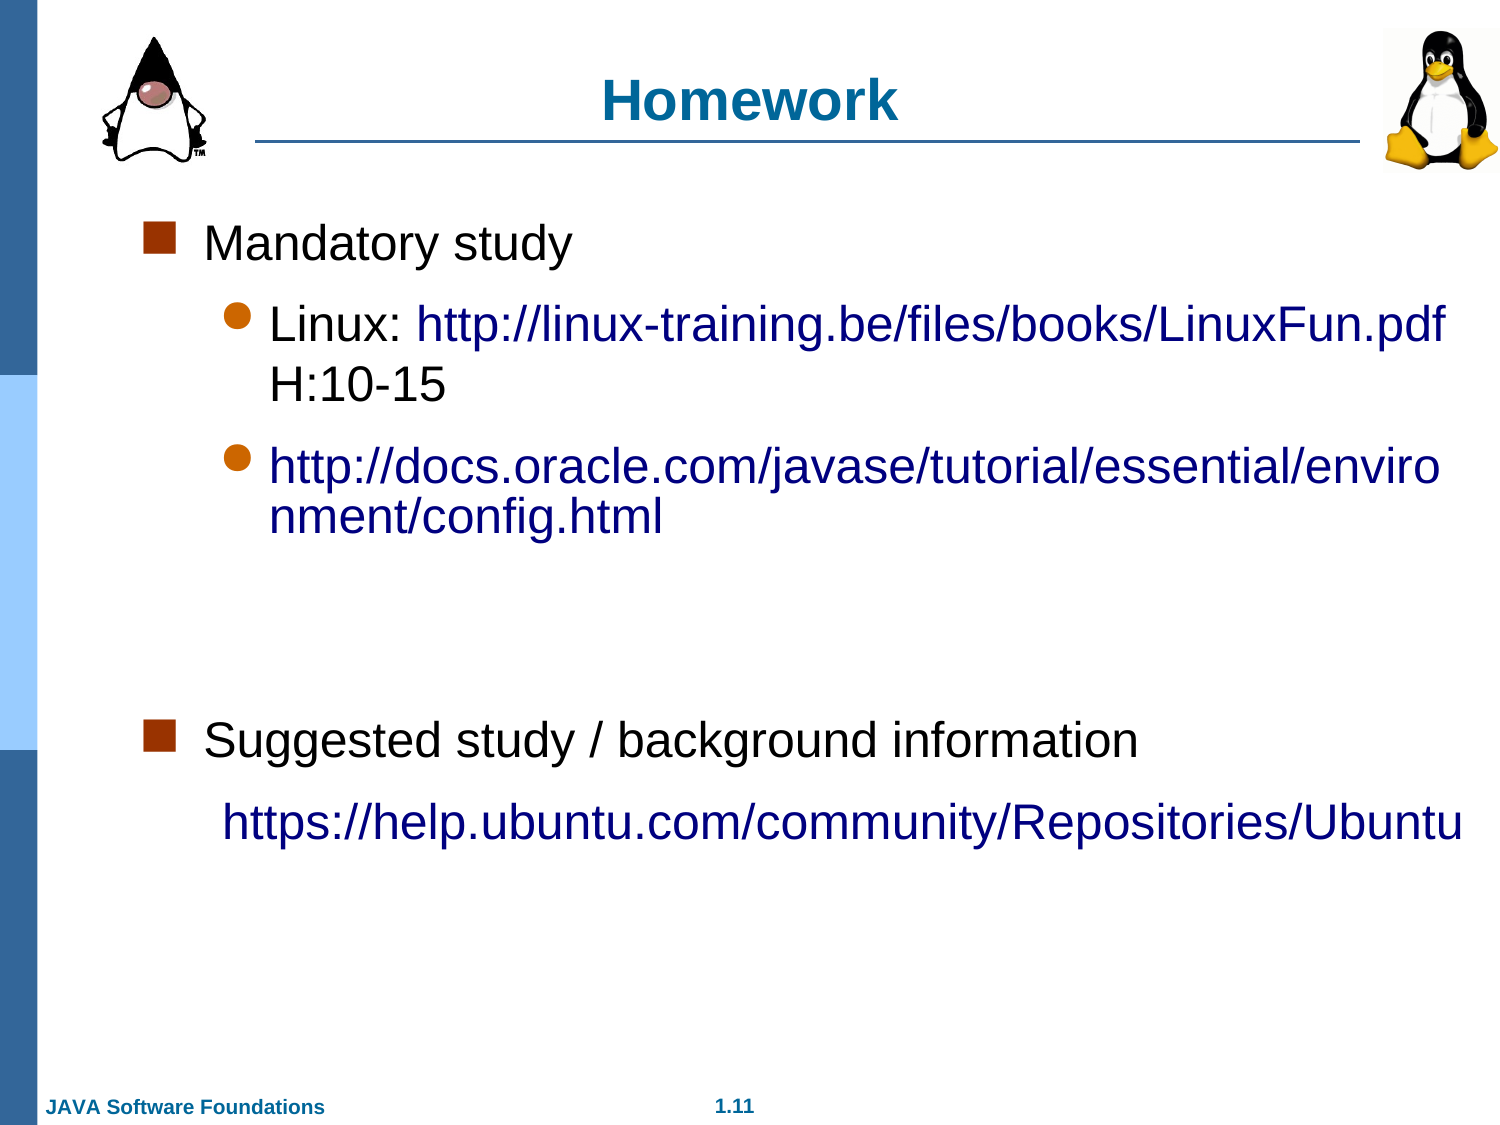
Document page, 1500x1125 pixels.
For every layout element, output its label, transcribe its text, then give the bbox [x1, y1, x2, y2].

picture [54, 0, 255, 200]
picture [1383, 28, 1500, 173]
title Homework [75, 45, 1426, 141]
list Mandatory study Linux: http://linux-training.be/files/books/LinuxFun.pdf H:10-15 http://docs.oracle.com/javase/tutorial/essential/environment/config.html Suggested study / background information https://help.ubuntu.com/community/Repositories/Ubuntu [132, 202, 1483, 1041]
